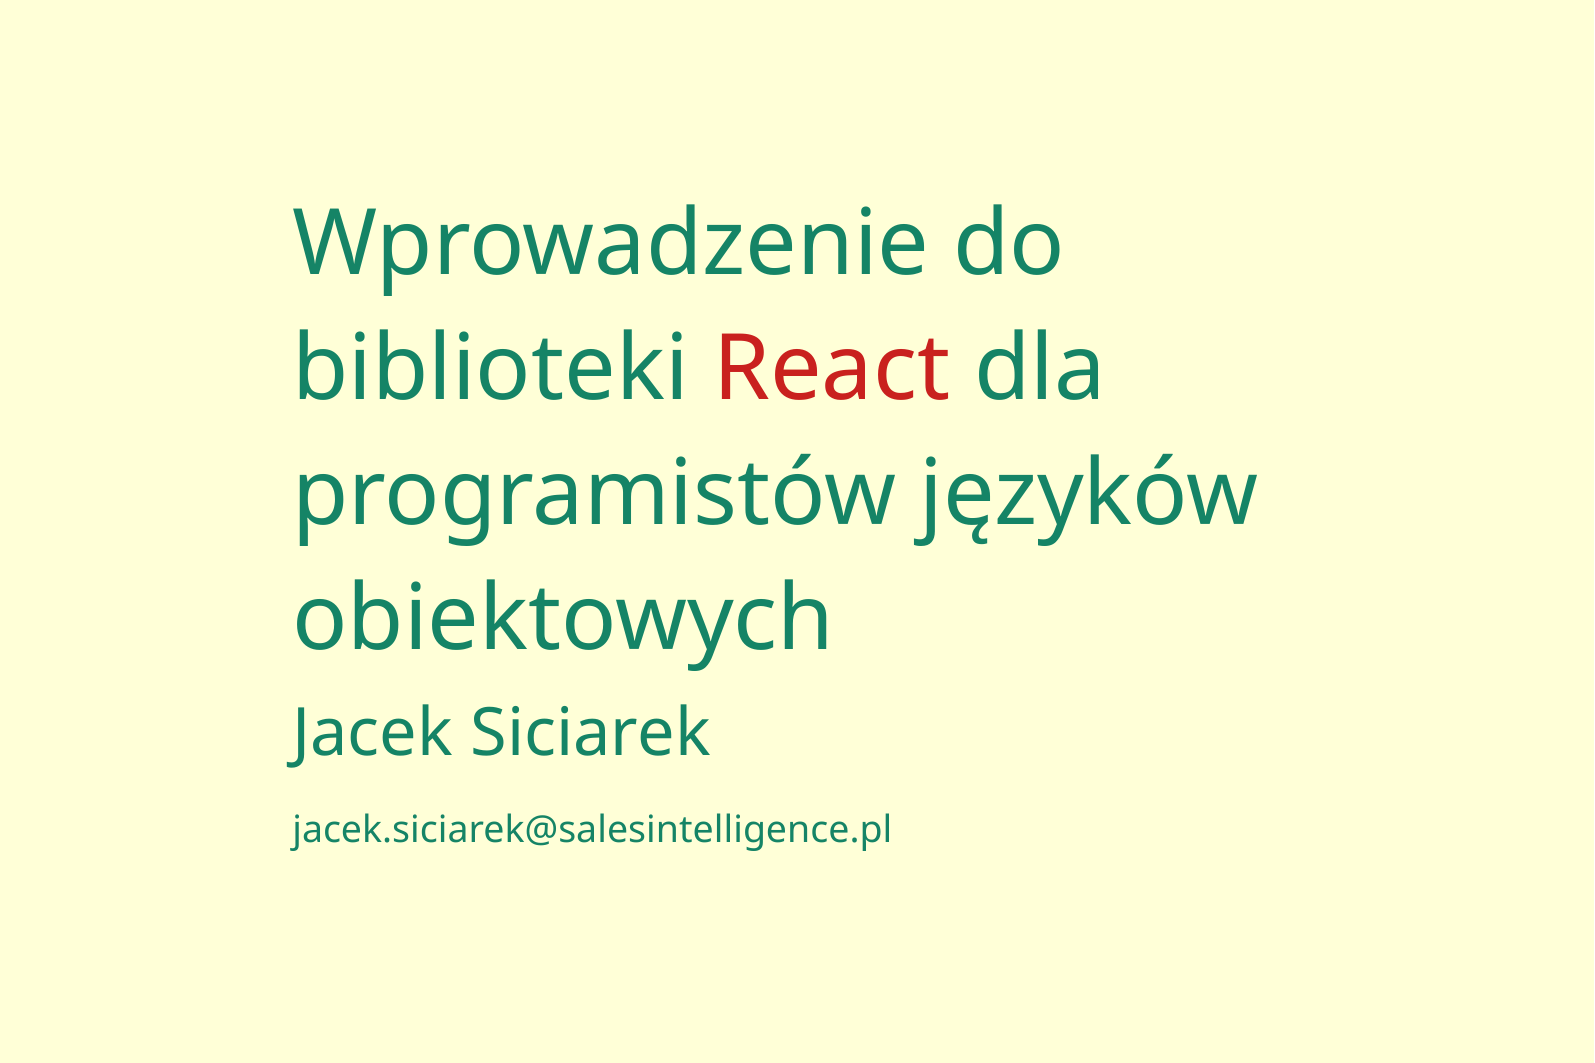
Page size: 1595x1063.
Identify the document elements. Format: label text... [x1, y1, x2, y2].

text_box Wprowadzenie do biblioteki React dla programistów języków obiektowych [277, 169, 1317, 625]
text_box jacek.siciarek@salesintelligence.pl [277, 795, 987, 894]
text_box Jacek Siciarek [277, 677, 987, 776]
